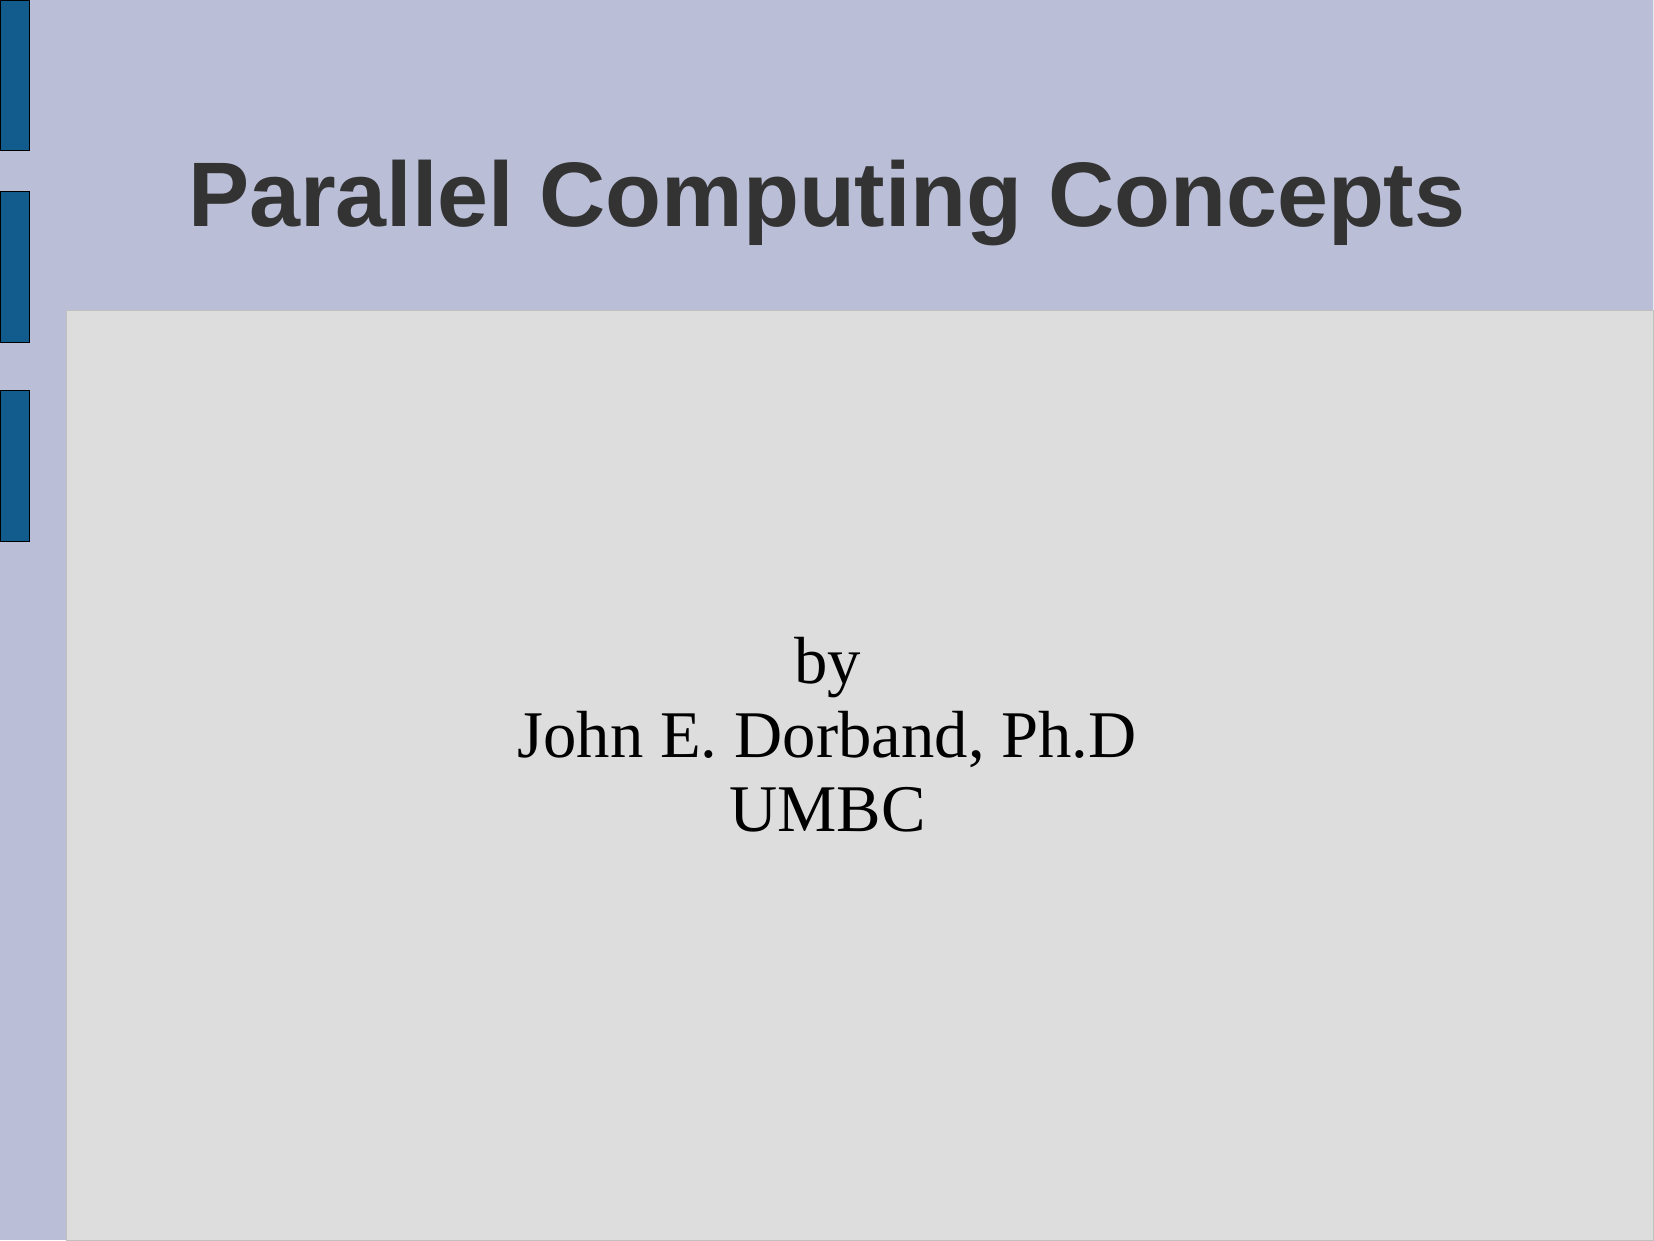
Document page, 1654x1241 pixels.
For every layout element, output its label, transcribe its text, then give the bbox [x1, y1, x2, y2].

title Parallel Computing Concepts [121, 91, 1534, 299]
subtitle by John E. Dorband, Ph.D UMBC [121, 352, 1534, 1119]
